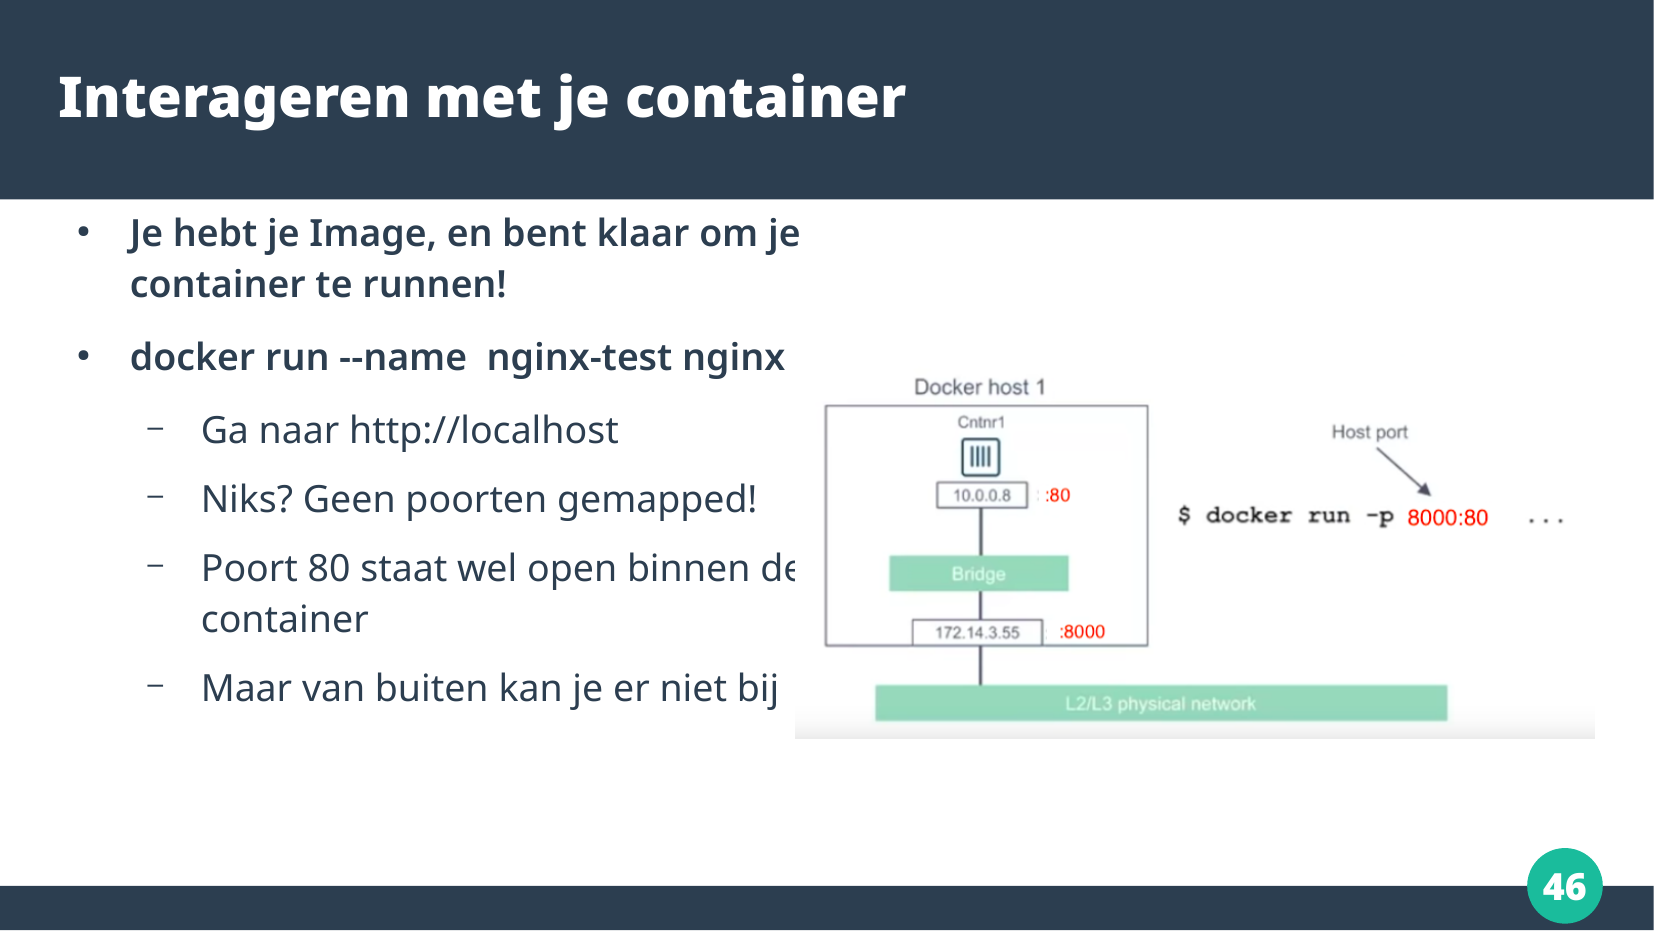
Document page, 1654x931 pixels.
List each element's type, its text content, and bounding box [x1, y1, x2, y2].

list Je hebt je Image, en bent klaar om je container te runnen! docker run --name nginx-test nginx Ga naar http://localhost Niks? Geen poorten gemapped! Poort 80 staat wel open binnen de container Maar van buiten kan je er niet bij [59, 206, 857, 864]
title Interageren met je container [59, 37, 1595, 156]
picture [795, 354, 1595, 739]
